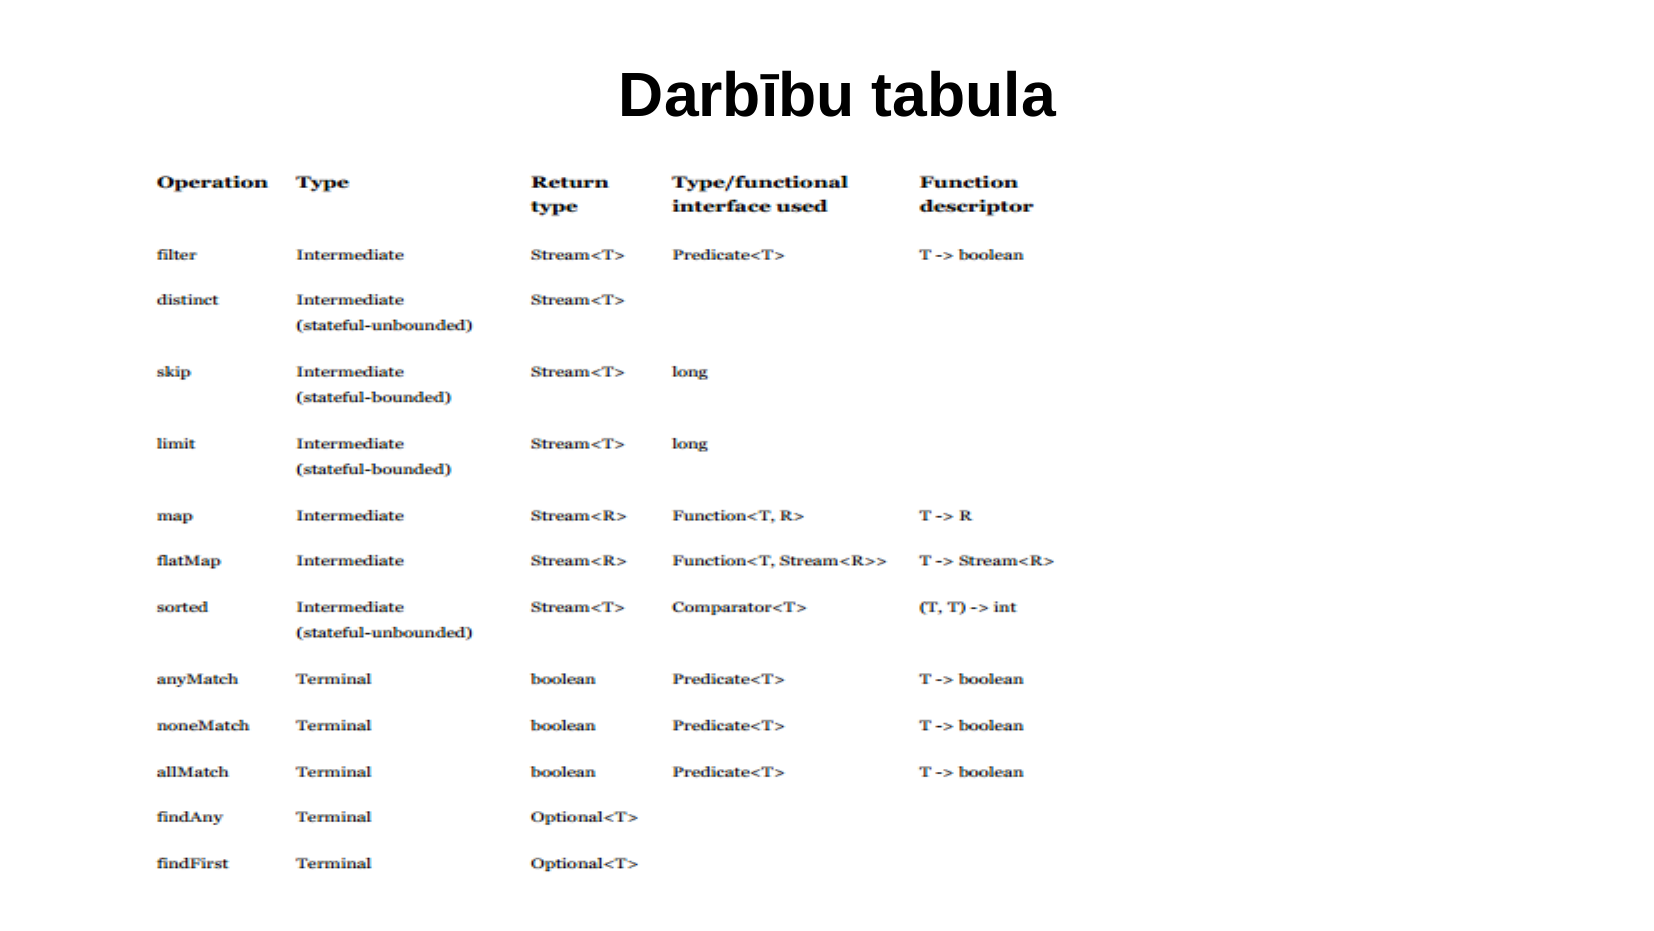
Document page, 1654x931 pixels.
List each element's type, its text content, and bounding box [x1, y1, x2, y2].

picture [132, 161, 1092, 894]
title Darbību tabula [82, 36, 1571, 146]
